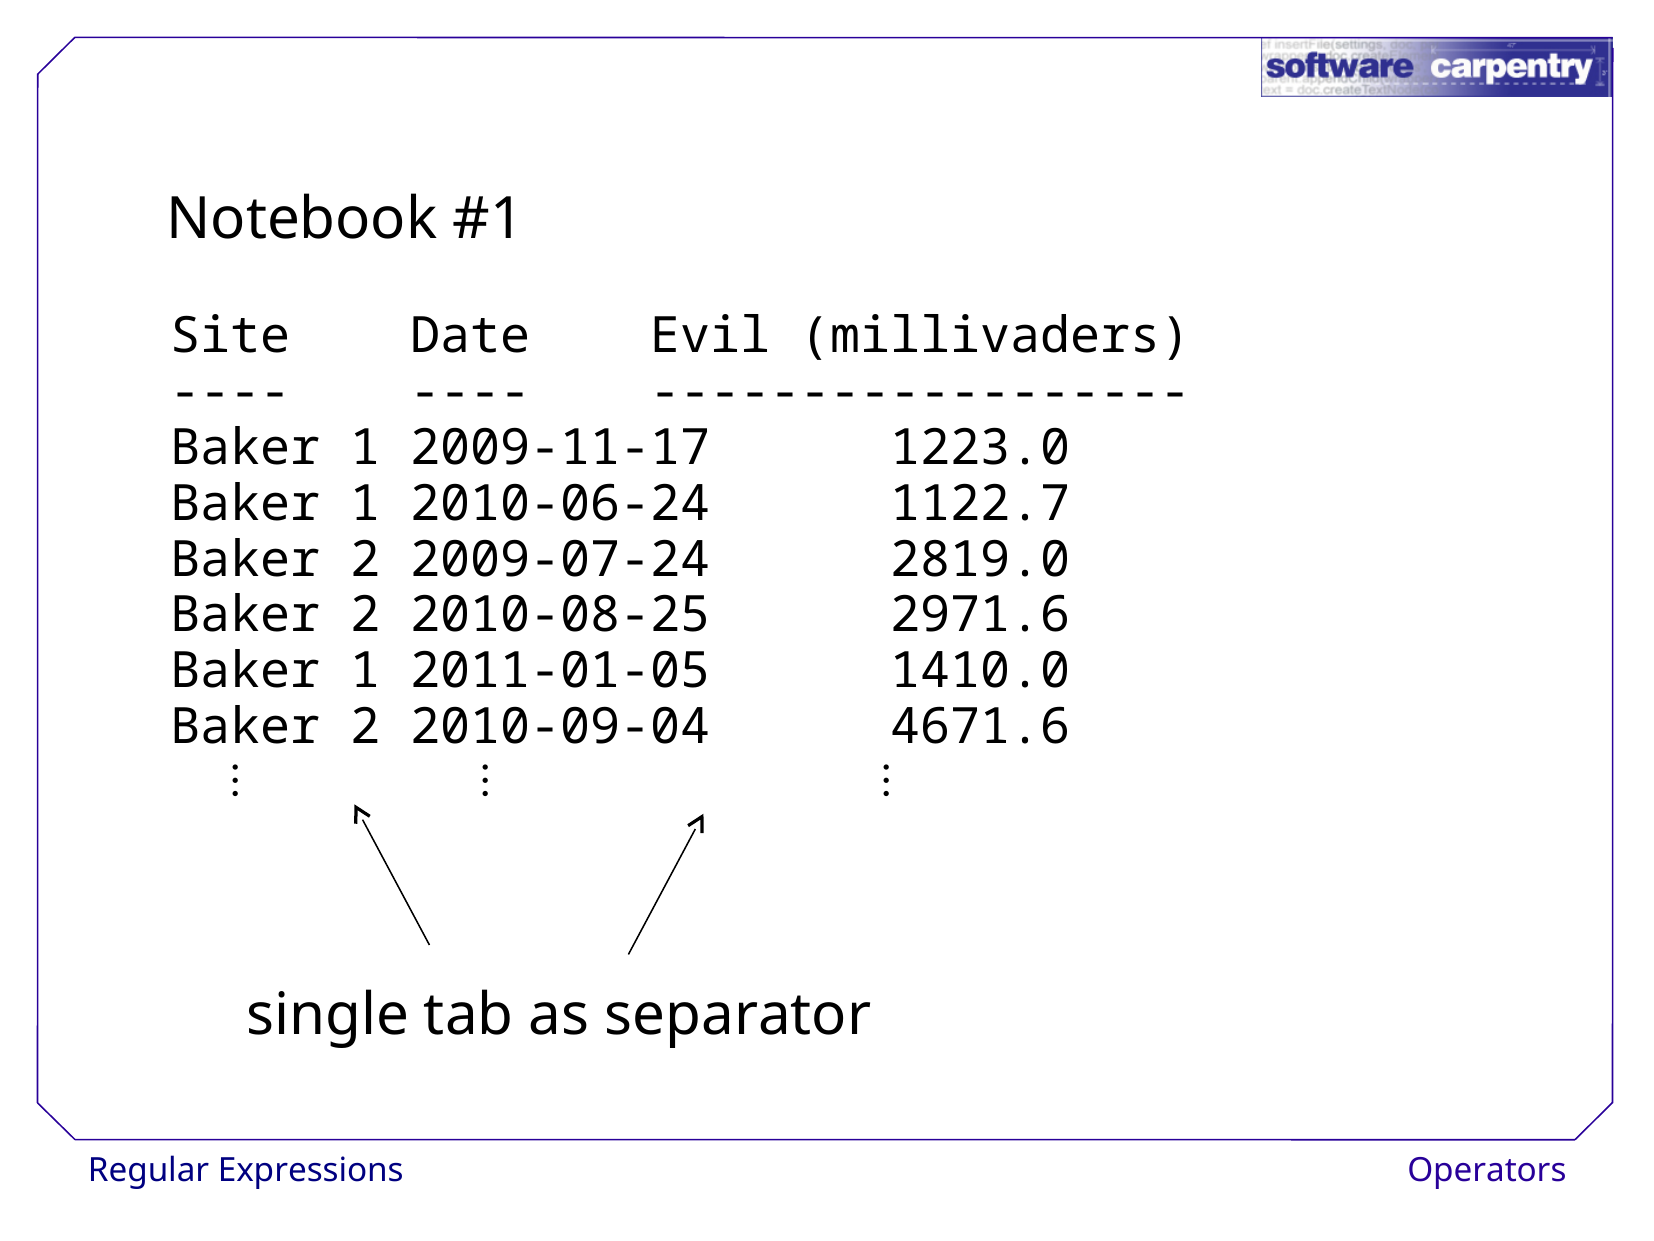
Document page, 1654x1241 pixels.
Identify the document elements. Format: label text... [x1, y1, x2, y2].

text_box single tab as separator [231, 974, 890, 1055]
text_box Notebook #1 [151, 138, 1530, 259]
text_box Site Date Evil (millivaders) ---- ---- ------------------ Baker 1 2009-11-17 1223.0 Baker 1 2010-06-24 1122.7 Baker 2 2009-07-24 2819.0 Baker 2 2010-08-25 2971.6 Baker 1 2011-01-05 1410.0 Baker 2 2010-09-04 4671.6 ⋮ ⋮ ⋮ [155, 300, 1535, 818]
picture [1261, 39, 1613, 97]
